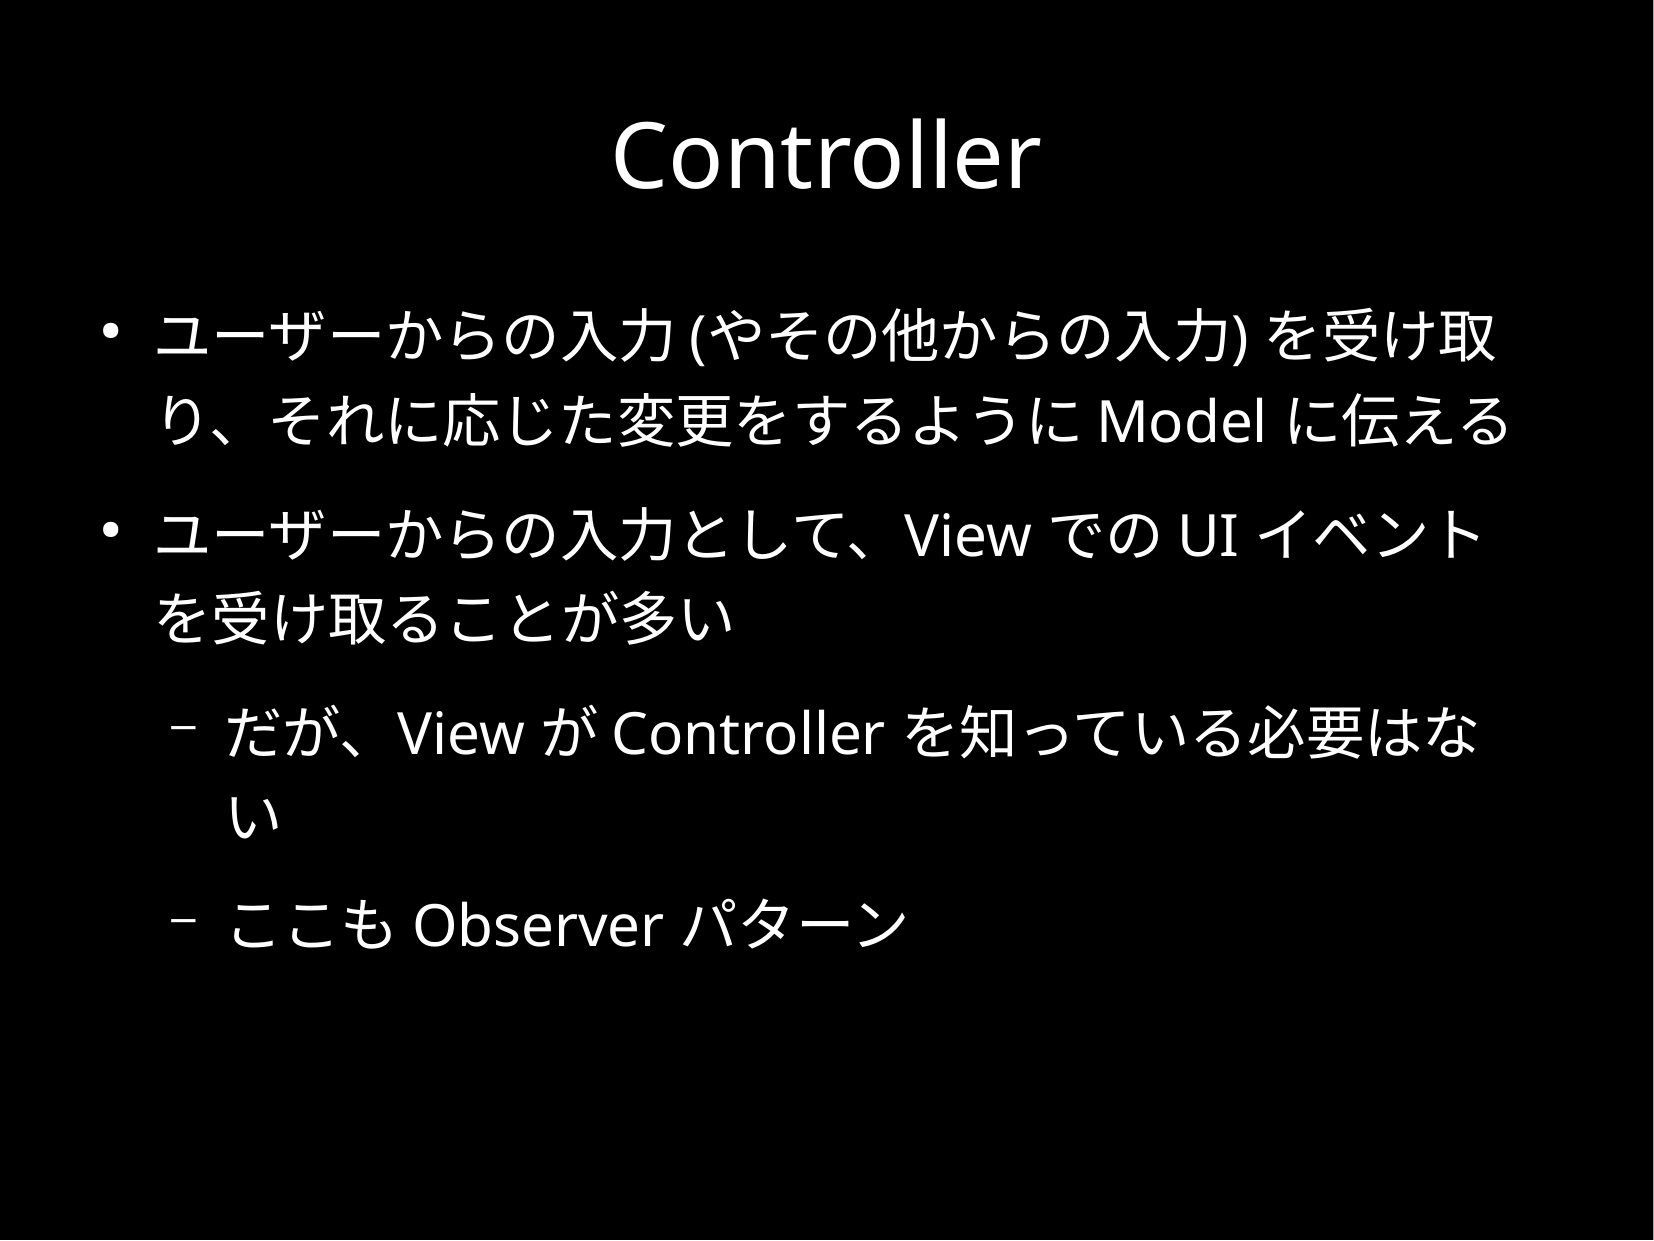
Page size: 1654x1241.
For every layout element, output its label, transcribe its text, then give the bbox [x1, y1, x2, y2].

title Controller [82, 49, 1571, 257]
list ユーザーからの入力 (やその他からの入力) を受け取り、それに応じた変更をするように Model に伝える ユーザーからの入力として、View での UI イベントを受け取ることが多い だが、View が Controller を知っている必要はない ここも Observer パターン [82, 290, 1538, 1193]
